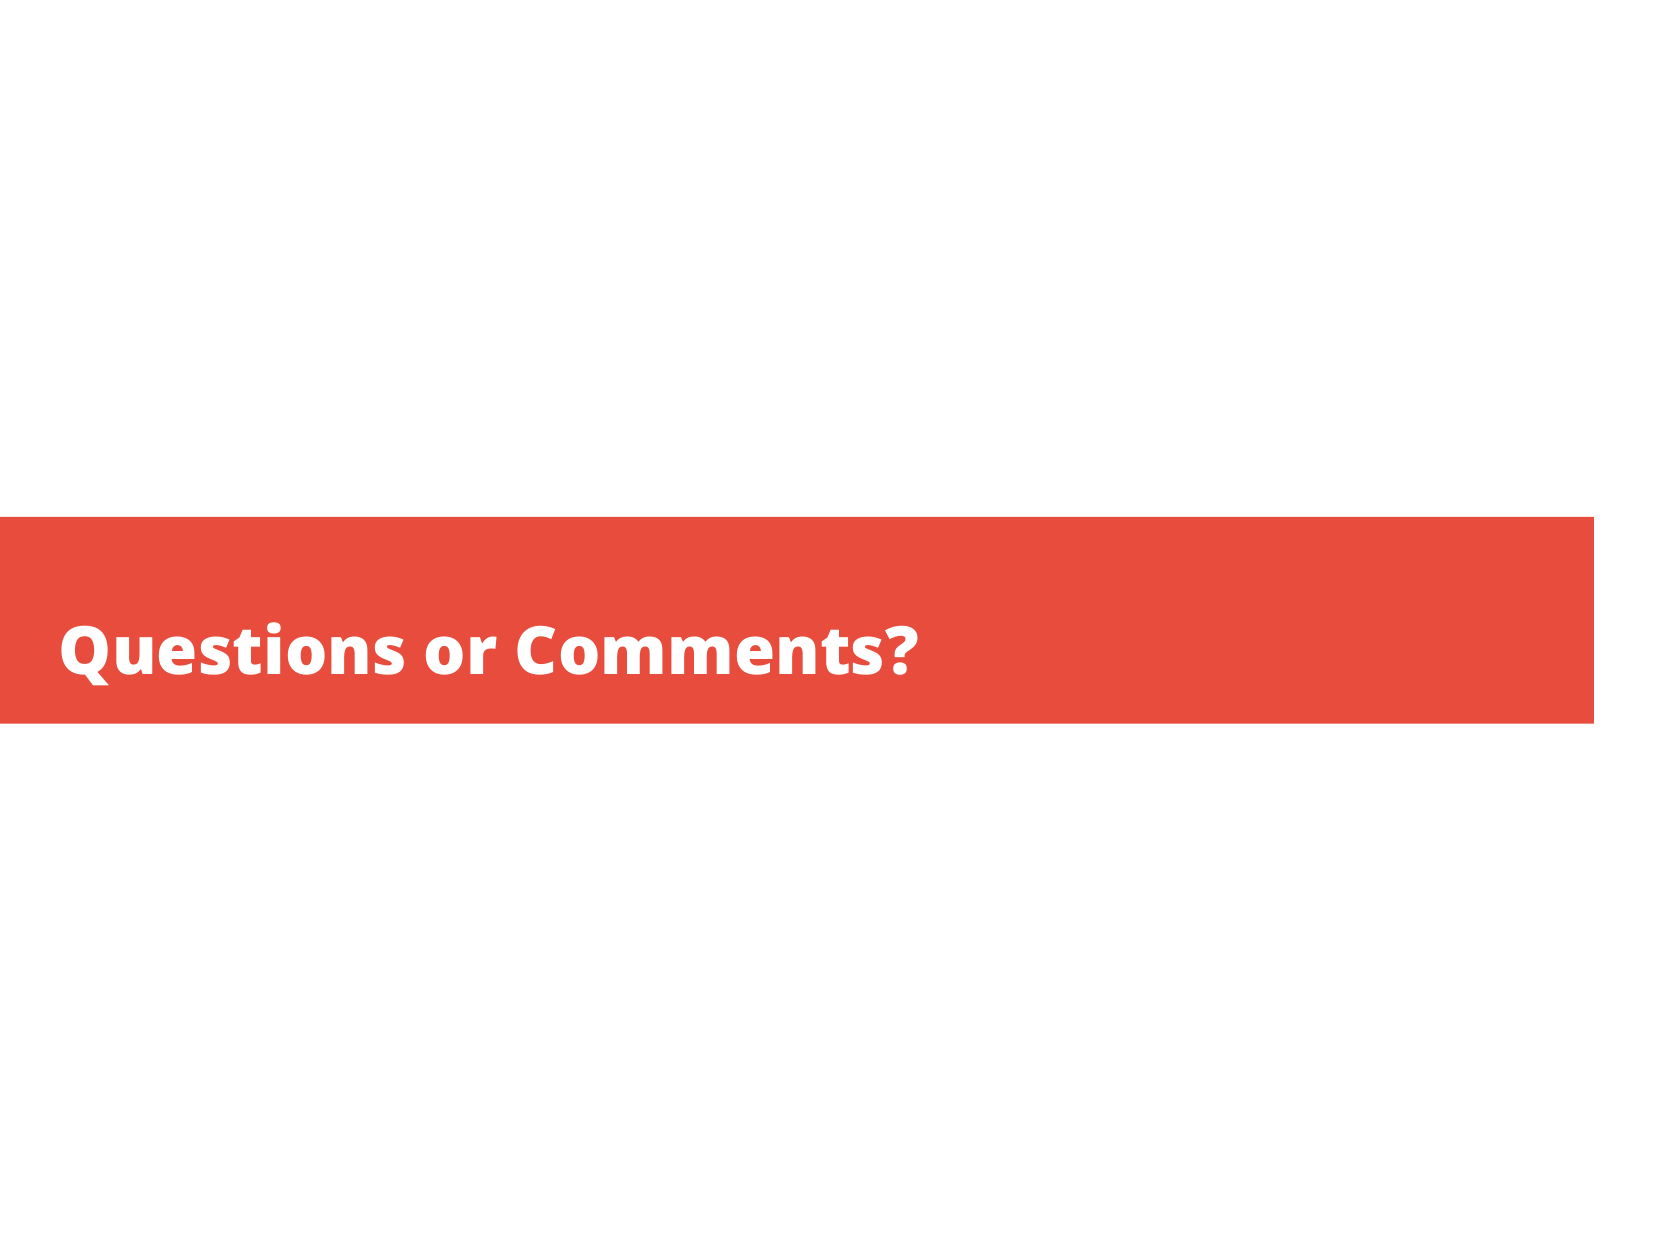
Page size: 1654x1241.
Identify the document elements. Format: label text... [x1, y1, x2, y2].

title Questions or Comments? [58, 546, 1594, 695]
